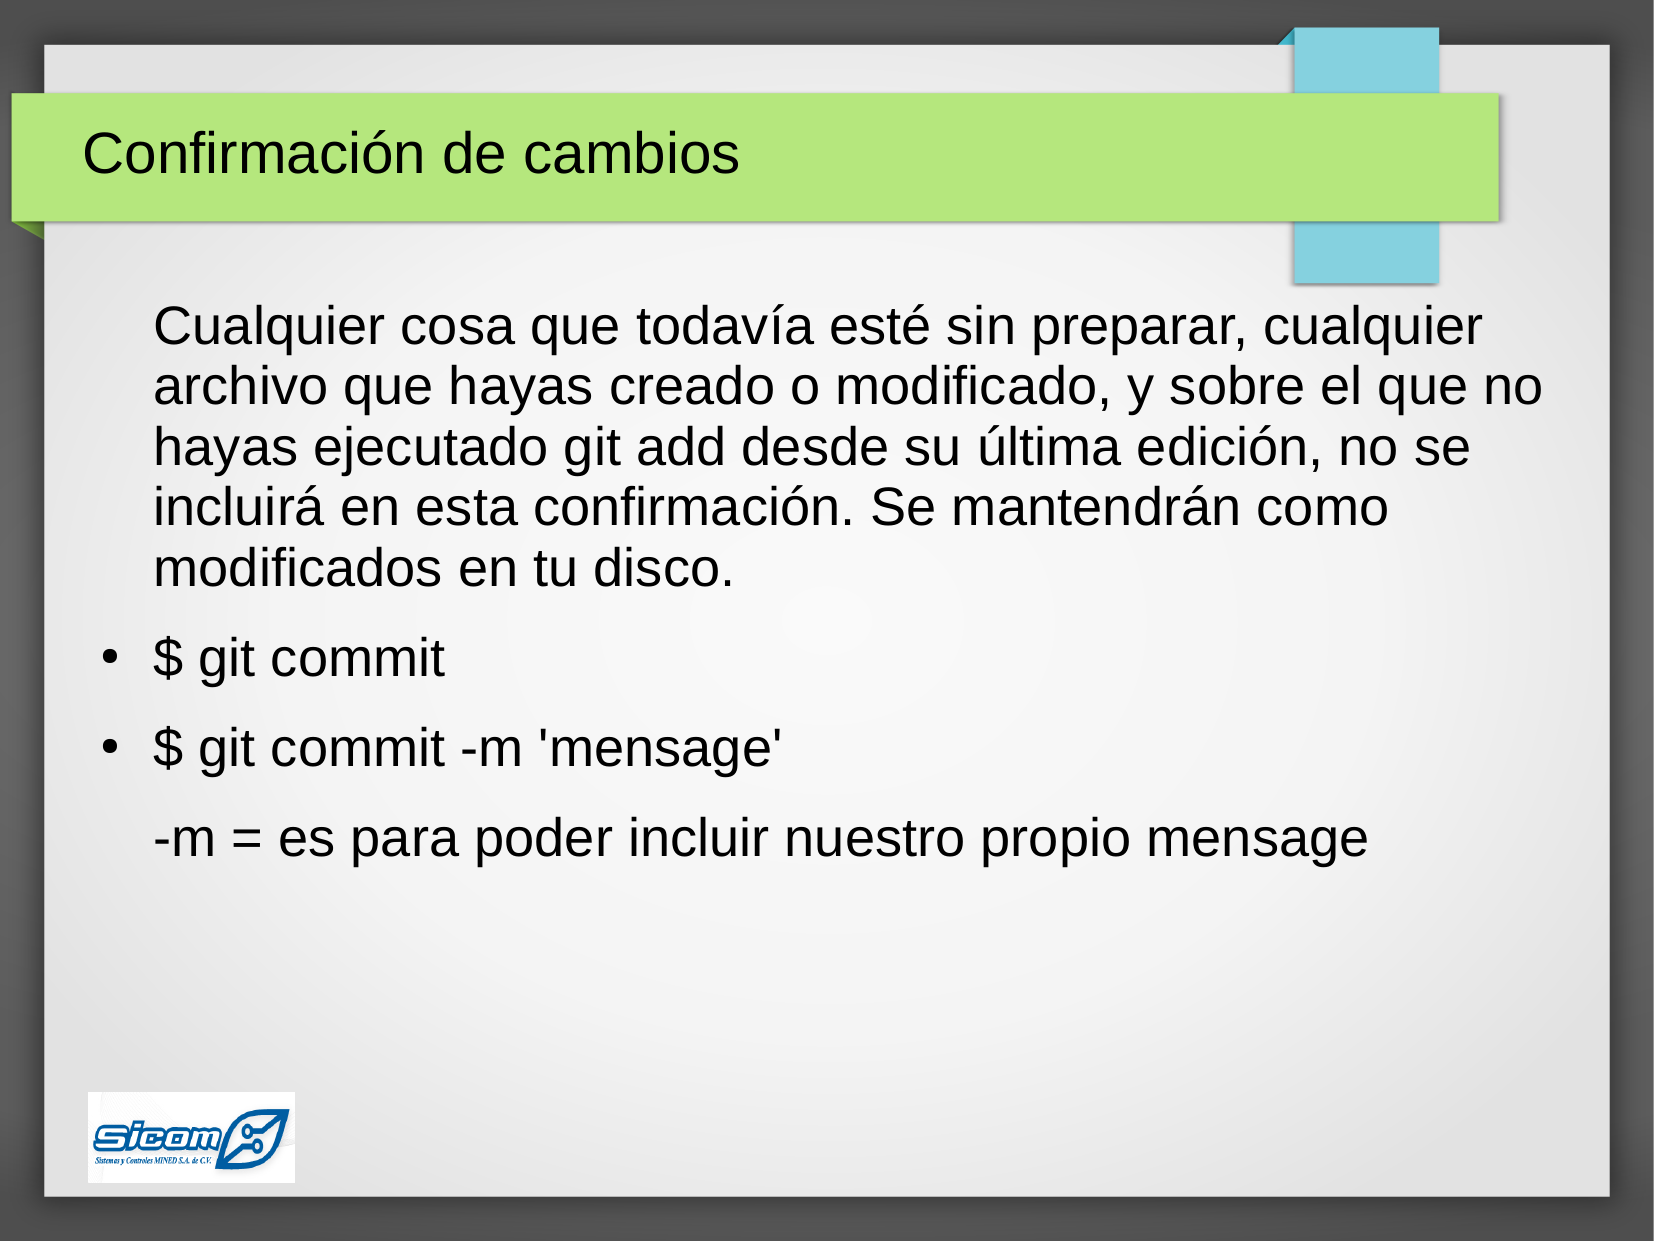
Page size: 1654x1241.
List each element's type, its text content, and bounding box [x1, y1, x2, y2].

list Cualquier cosa que todavía esté sin preparar, cualquier archivo que hayas creado o modificado, y sobre el que no hayas ejecutado git add desde su última edición, no se incluirá en esta confirmación. Se mantendrán como modificados en tu disco. $ git commit $ git commit -m 'mensage' -m = es para poder incluir nuestro propio mensage [82, 295, 1571, 1015]
title Confirmación de cambios [82, 94, 1264, 213]
picture [0, 0, 1654, 1241]
